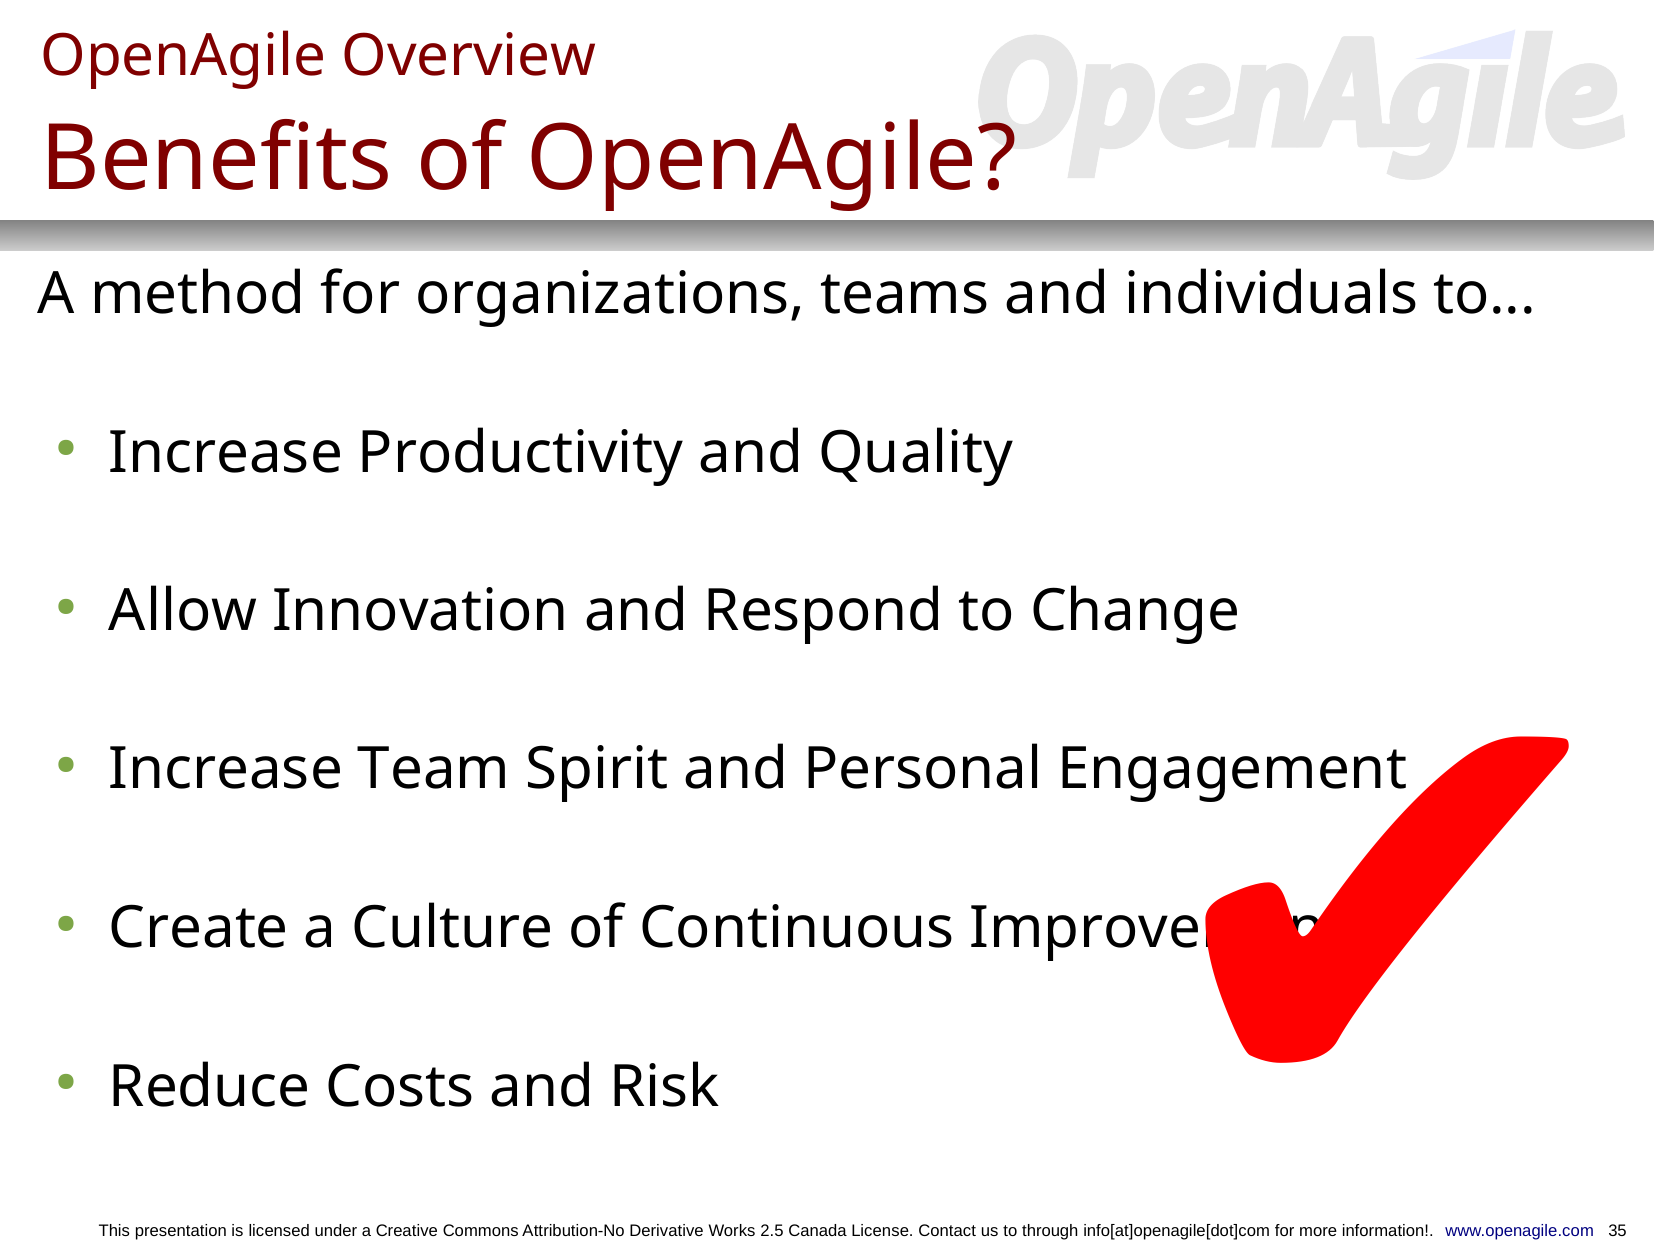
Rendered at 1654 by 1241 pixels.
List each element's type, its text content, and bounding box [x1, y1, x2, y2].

title OpenAgile Overview Benefits of OpenAgile? [40, 8, 1654, 222]
list A method for organizations, teams and individuals to... Increase Productivity and Quality Allow Innovation and Respond to Change Increase Team Spirit and Personal Engagement Create a Culture of Continuous Improvement Reduce Costs and Risk [37, 251, 1654, 1192]
text_box ✔ [1122, 466, 1654, 1241]
